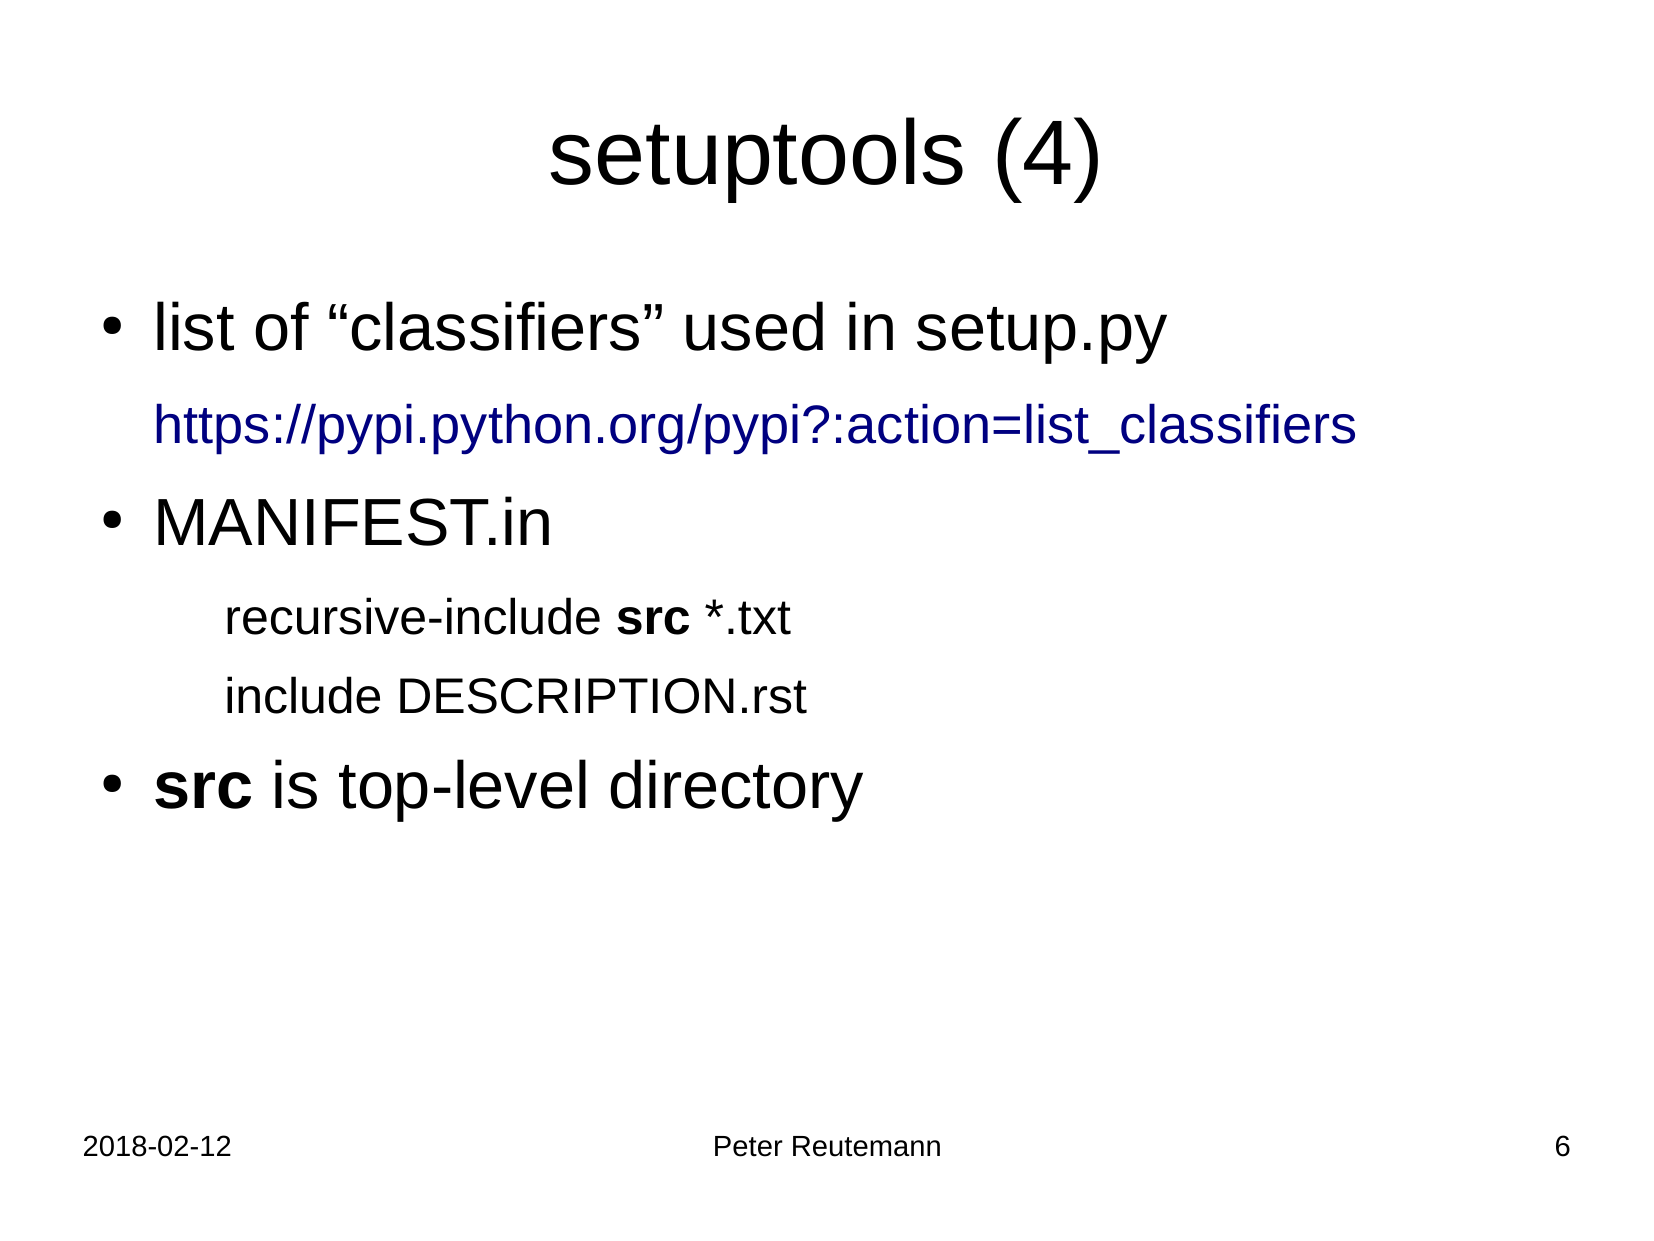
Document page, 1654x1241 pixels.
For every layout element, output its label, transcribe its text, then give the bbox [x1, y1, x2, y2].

title setuptools (4) [82, 49, 1571, 257]
list list of “classifiers” used in setup.py https://pypi.python.org/pypi?:action=list_classifiers MANIFEST.in recursive-include src *.txt include DESCRIPTION.rst src is top-level directory [82, 290, 1538, 1010]
